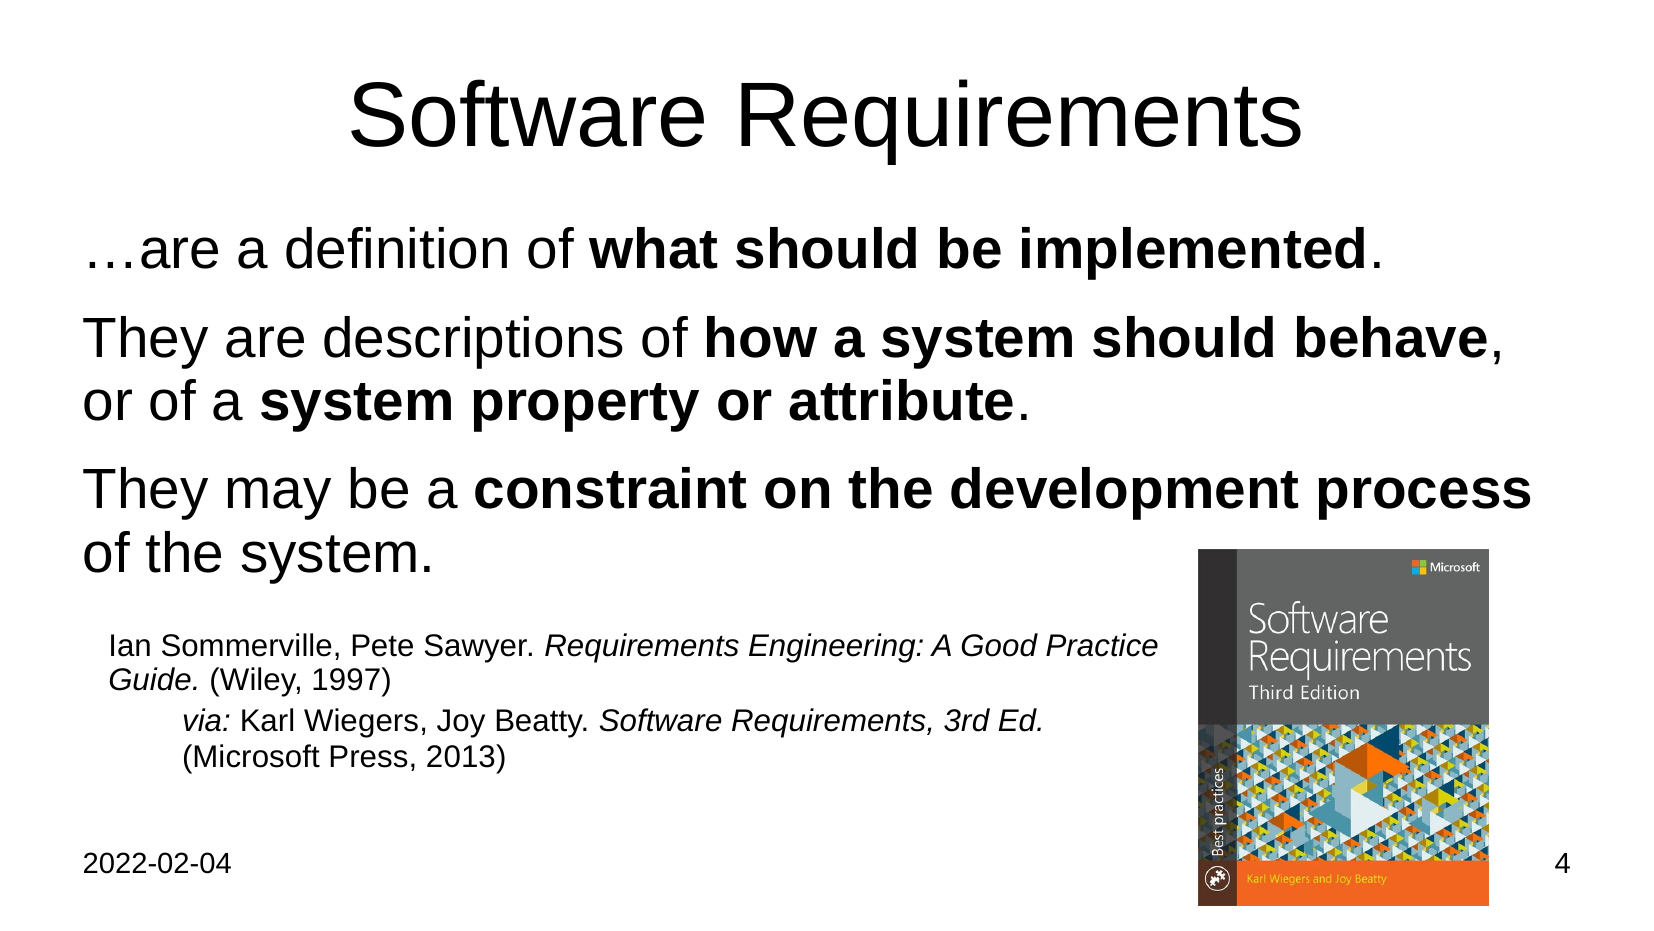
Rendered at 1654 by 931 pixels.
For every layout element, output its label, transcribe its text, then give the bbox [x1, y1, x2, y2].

text_box Ian Sommerville, Pete Sawyer. Requirements Engineering: A Good Practice Guide. (Wiley, 1997) via: Karl Wiegers, Joy Beatty. Software Requirements, 3rd Ed. (Microsoft Press, 2013) [93, 620, 1205, 789]
picture [1198, 549, 1489, 906]
title Software Requirements [82, 37, 1571, 193]
list …are a definition of what should be implemented. They are descriptions of how a system should behave, or of a system property or attribute. They may be a constraint on the development process of the system. [82, 217, 1571, 591]
